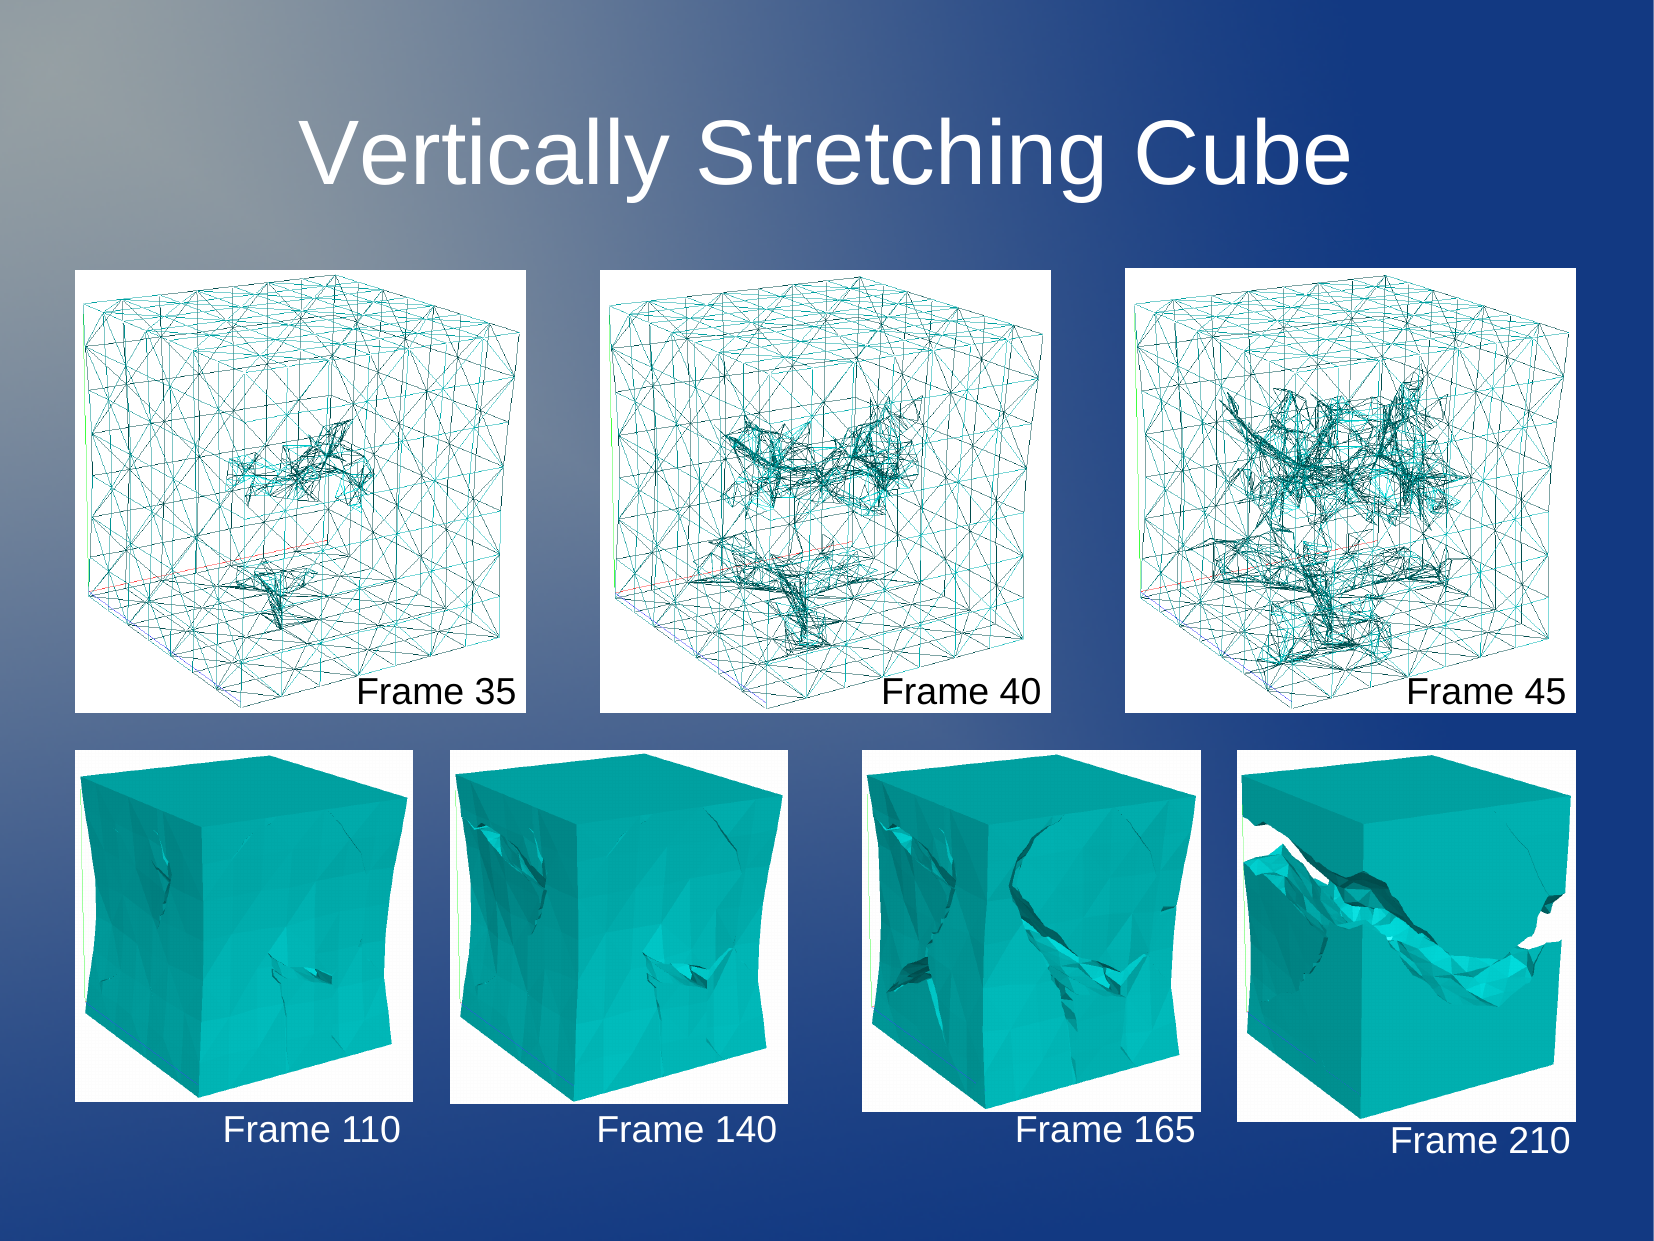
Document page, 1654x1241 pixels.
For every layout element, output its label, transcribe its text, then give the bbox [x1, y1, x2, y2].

text_box Frame 35 [323, 663, 549, 725]
text_box Frame 165 [992, 1100, 1218, 1163]
title Vertically Stretching Cube [82, 49, 1571, 257]
text_box Frame 110 [199, 1100, 425, 1163]
text_box Frame 140 [574, 1100, 800, 1163]
text_box Frame 210 [1367, 1112, 1593, 1175]
text_box Frame 40 [848, 663, 1074, 725]
text_box Frame 45 [1373, 663, 1599, 725]
picture [0, 0, 1654, 1241]
